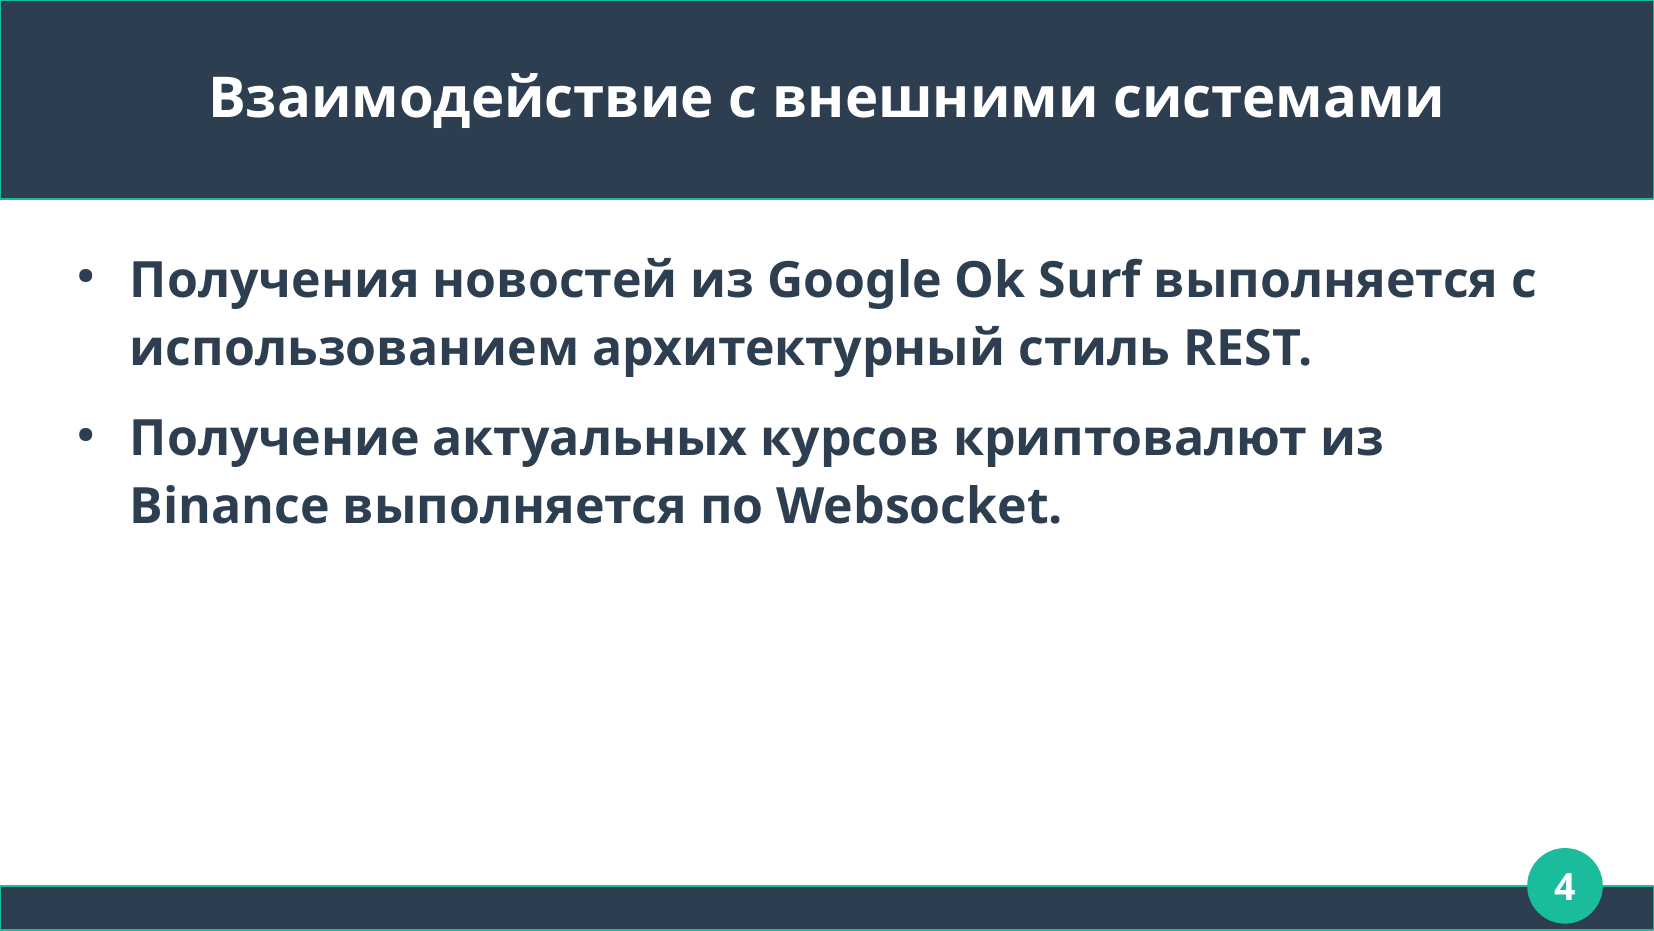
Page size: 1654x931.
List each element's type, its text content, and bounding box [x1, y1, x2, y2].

list Получения новостей из Google Ok Surf выполняется с использованием архитектурный стиль REST. Получение актуальных курсов криптовалют из Binance выполняется по Websocket. [59, 243, 1595, 539]
title Взаимодействие с внешними системами [59, 37, 1595, 155]
